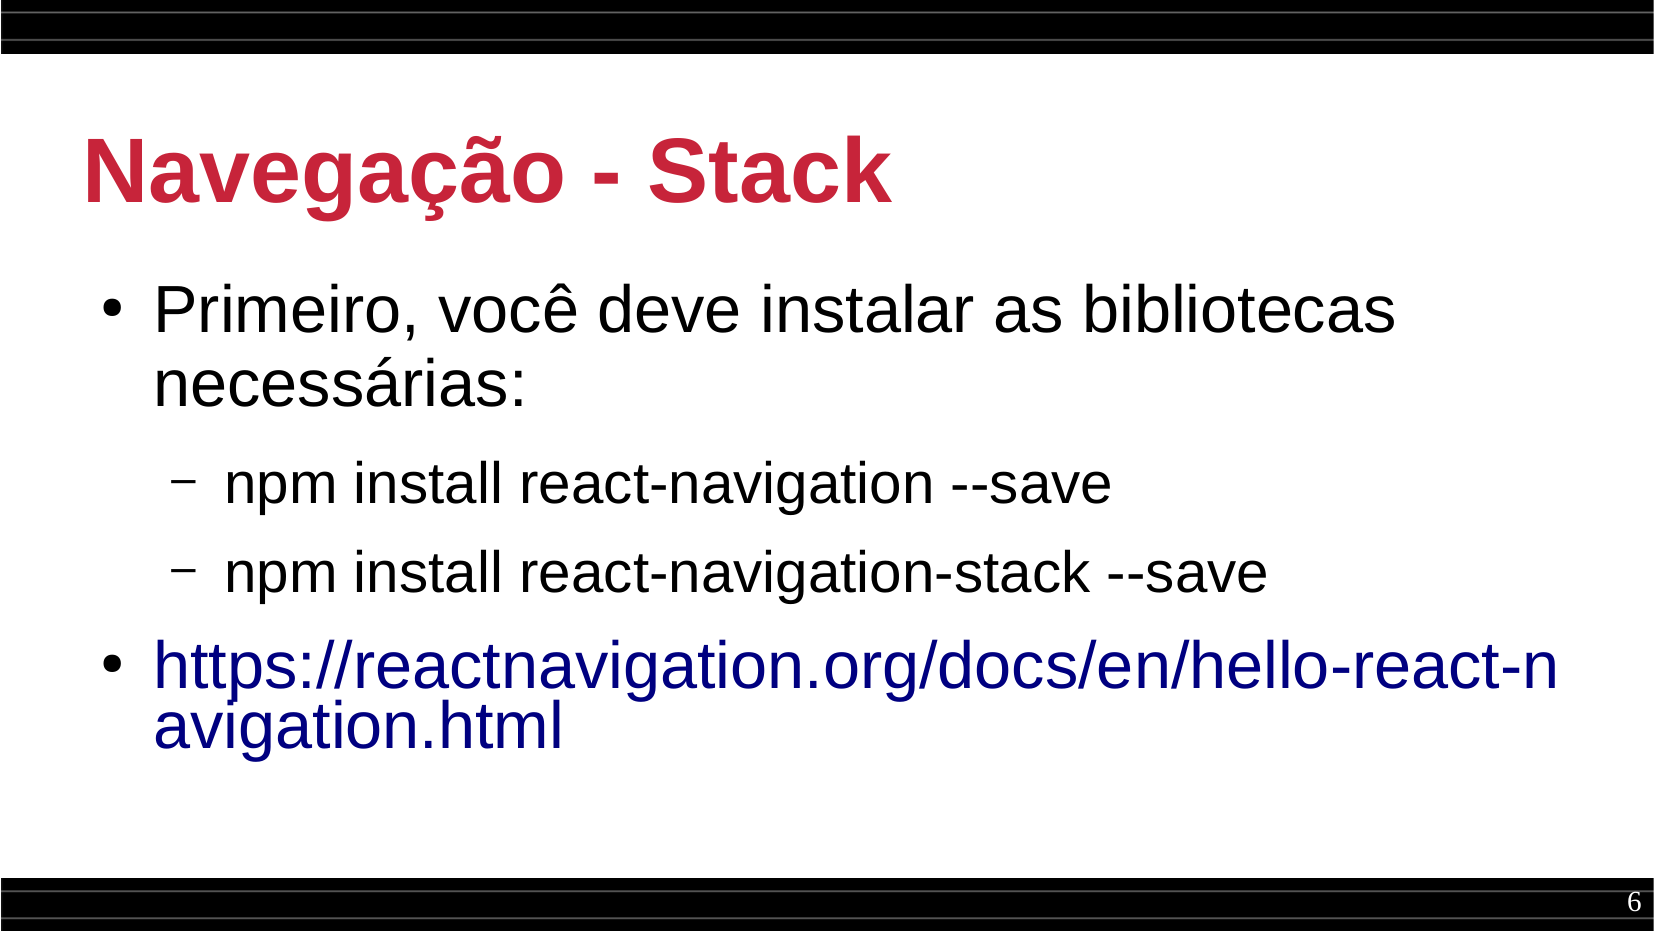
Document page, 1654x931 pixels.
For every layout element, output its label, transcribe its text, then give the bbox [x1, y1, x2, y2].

picture [1, 878, 1654, 931]
title Navegação - Stack [82, 92, 1571, 249]
picture [1, 0, 1654, 54]
list Primeiro, você deve instalar as bibliotecas necessárias: npm install react-navigation --save npm install react-navigation-stack --save https://reactnavigation.org/docs/en/hello-react-navigation.html [82, 271, 1571, 758]
